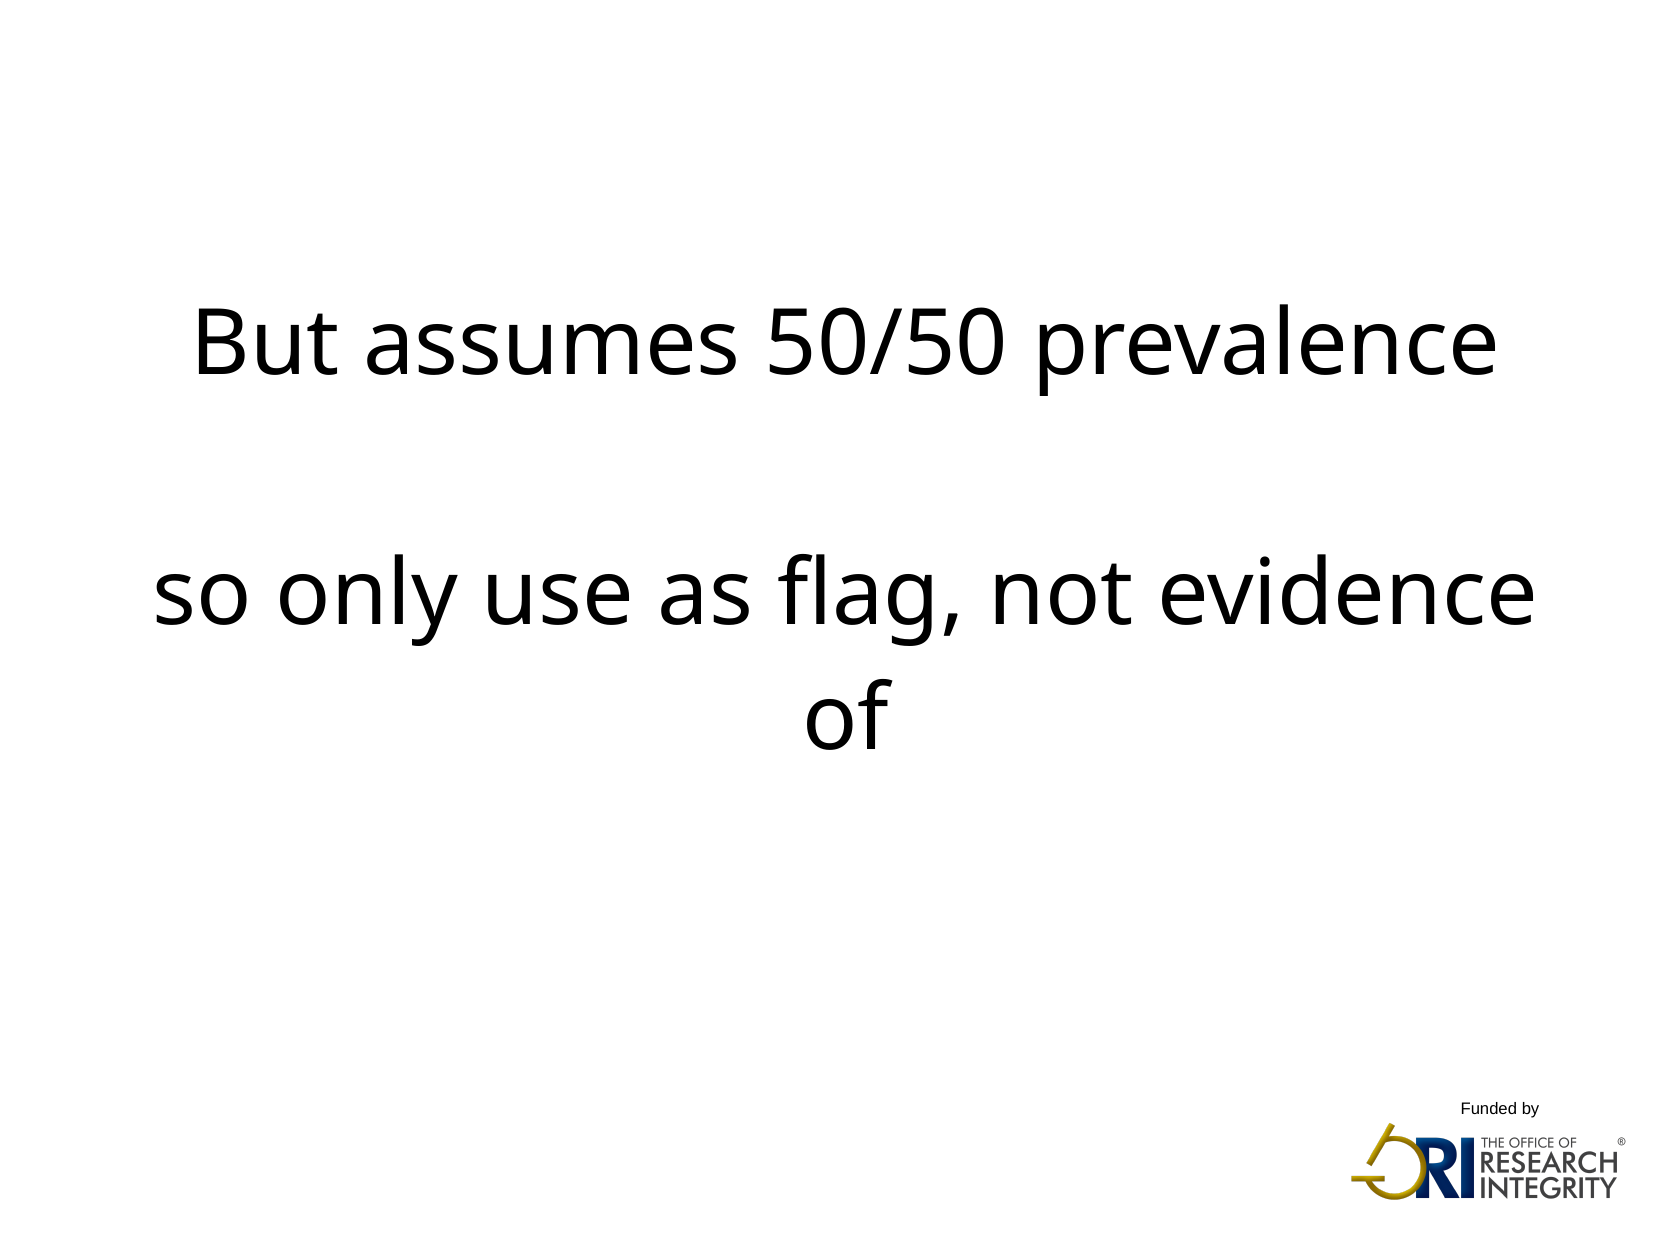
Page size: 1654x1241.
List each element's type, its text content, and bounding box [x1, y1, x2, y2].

picture [1341, 1110, 1636, 1216]
text_box Funded by [1380, 1091, 1621, 1126]
title But assumes 50/50 prevalence so only use as flag, not evidence of [101, 305, 1591, 748]
